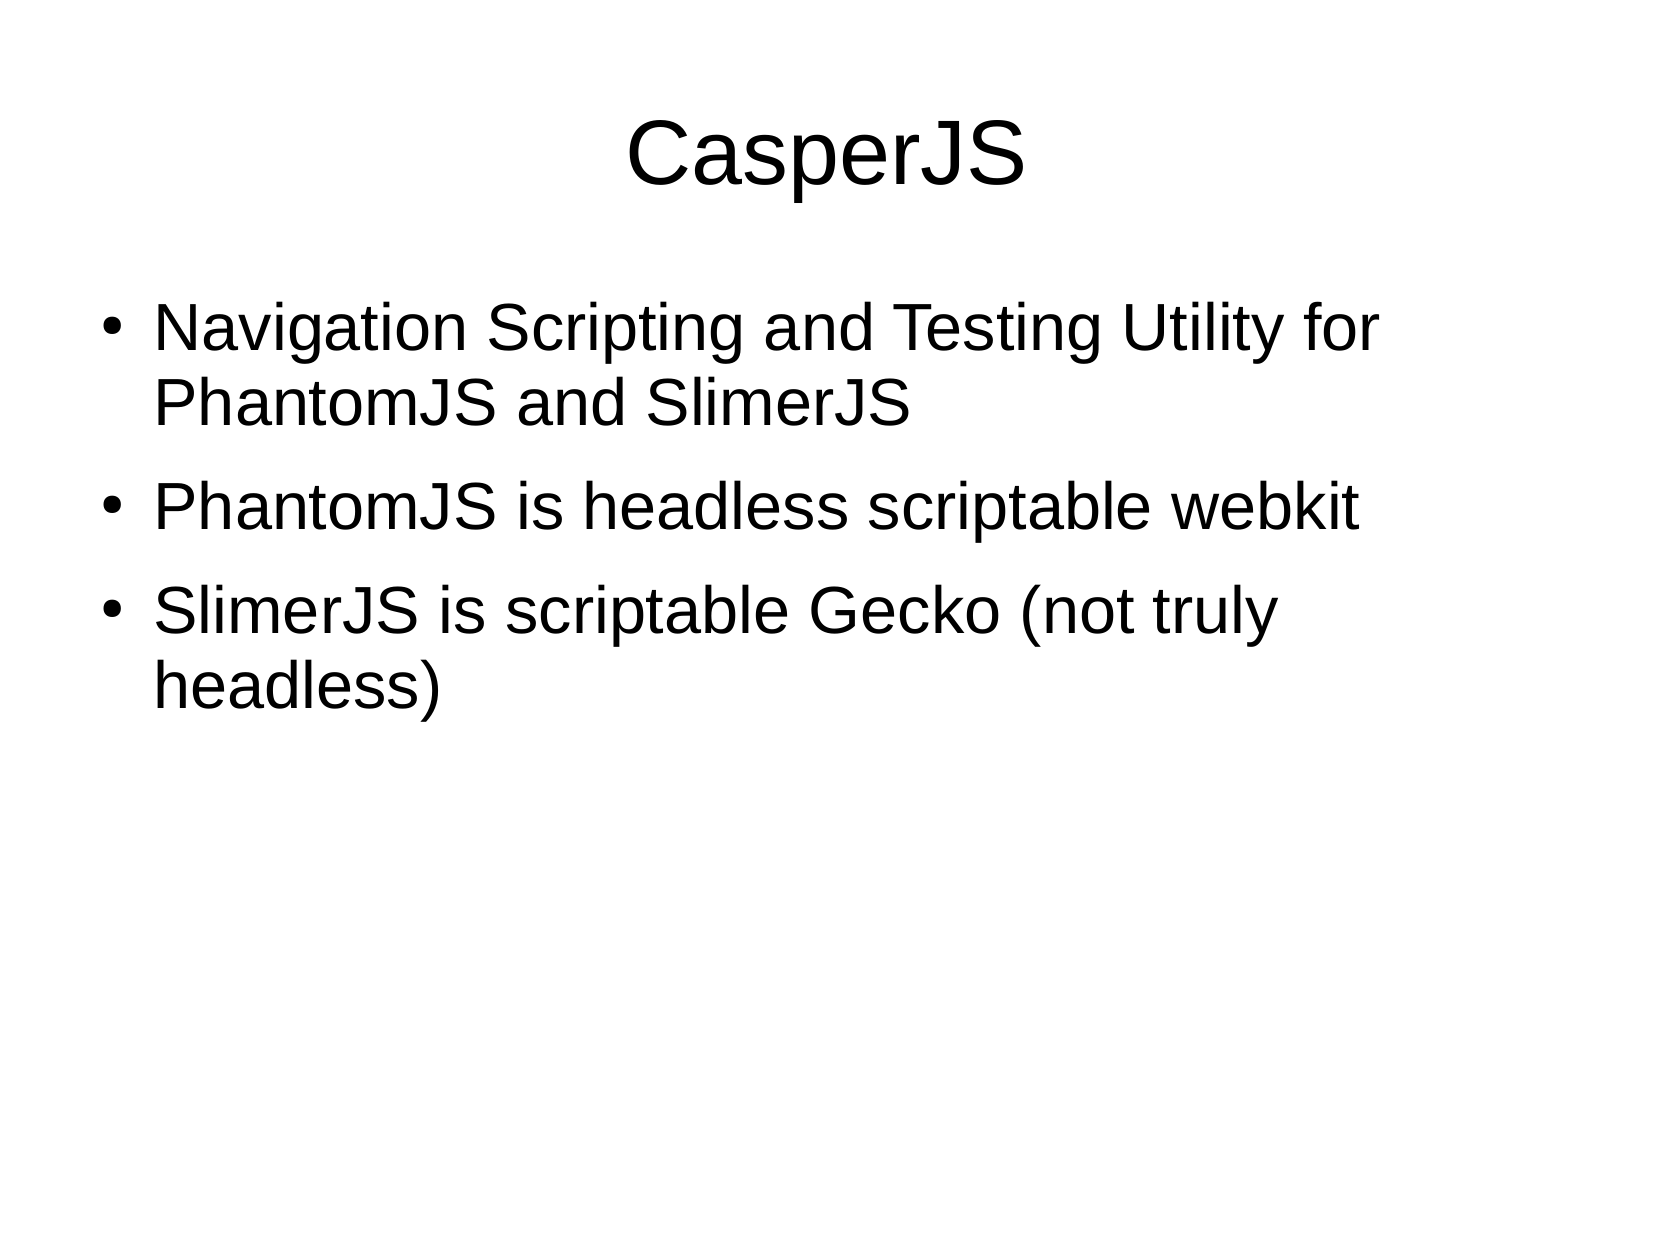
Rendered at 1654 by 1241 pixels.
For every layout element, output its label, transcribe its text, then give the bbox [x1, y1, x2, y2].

title CasperJS [82, 49, 1571, 257]
list Navigation Scripting and Testing Utility for PhantomJS and SlimerJS PhantomJS is headless scriptable webkit SlimerJS is scriptable Gecko (not truly headless) [82, 290, 1571, 1010]
